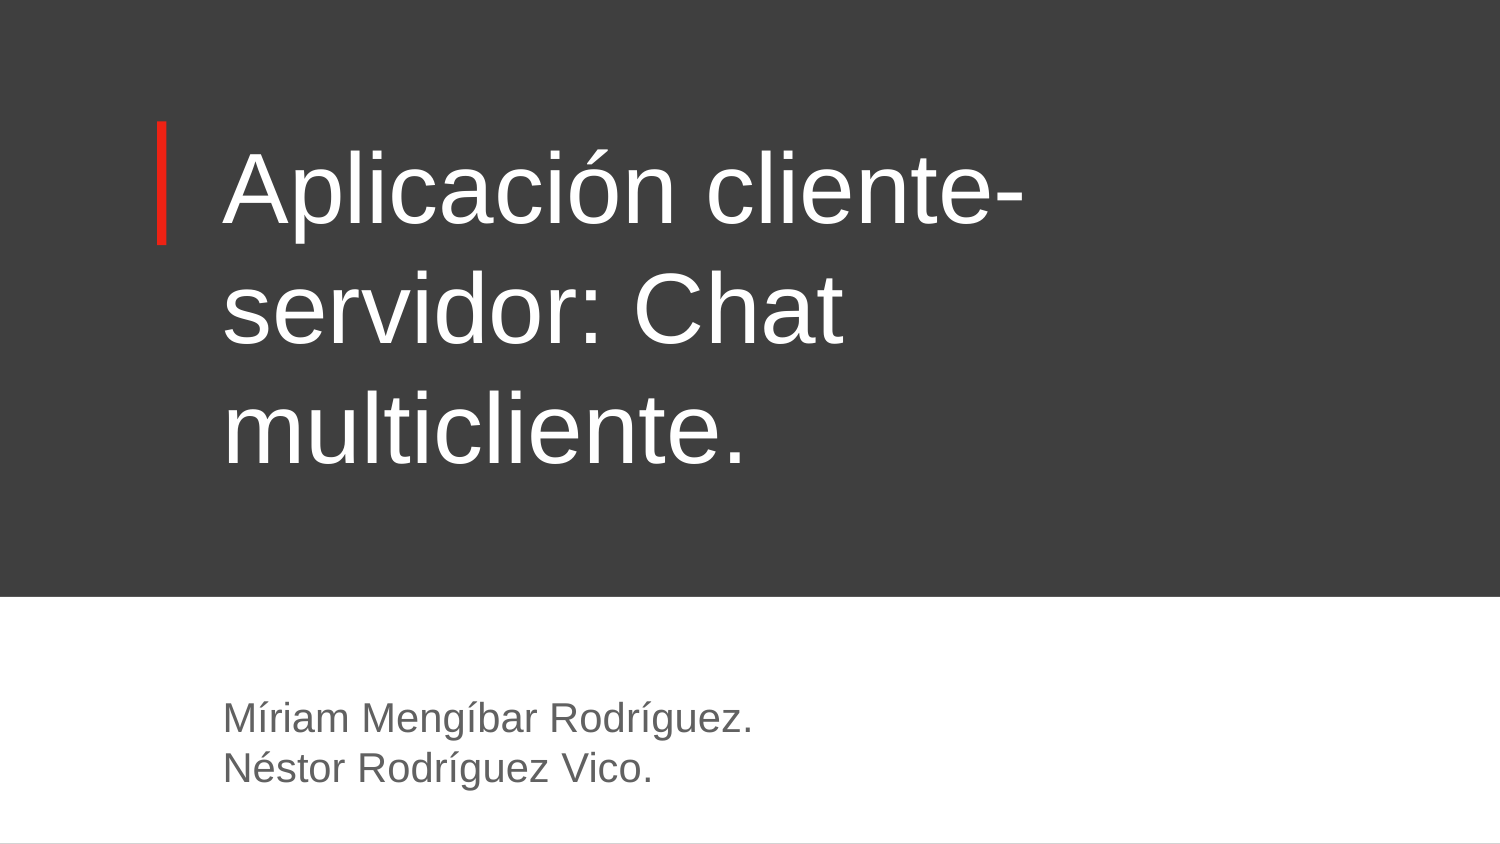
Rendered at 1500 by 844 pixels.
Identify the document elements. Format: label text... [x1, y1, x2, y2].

title Aplicación cliente-servidor: Chat multicliente. [207, 108, 1238, 547]
subtitle Míriam Mengíbar Rodríguez. Néstor Rodríguez Vico. [207, 675, 1238, 765]
